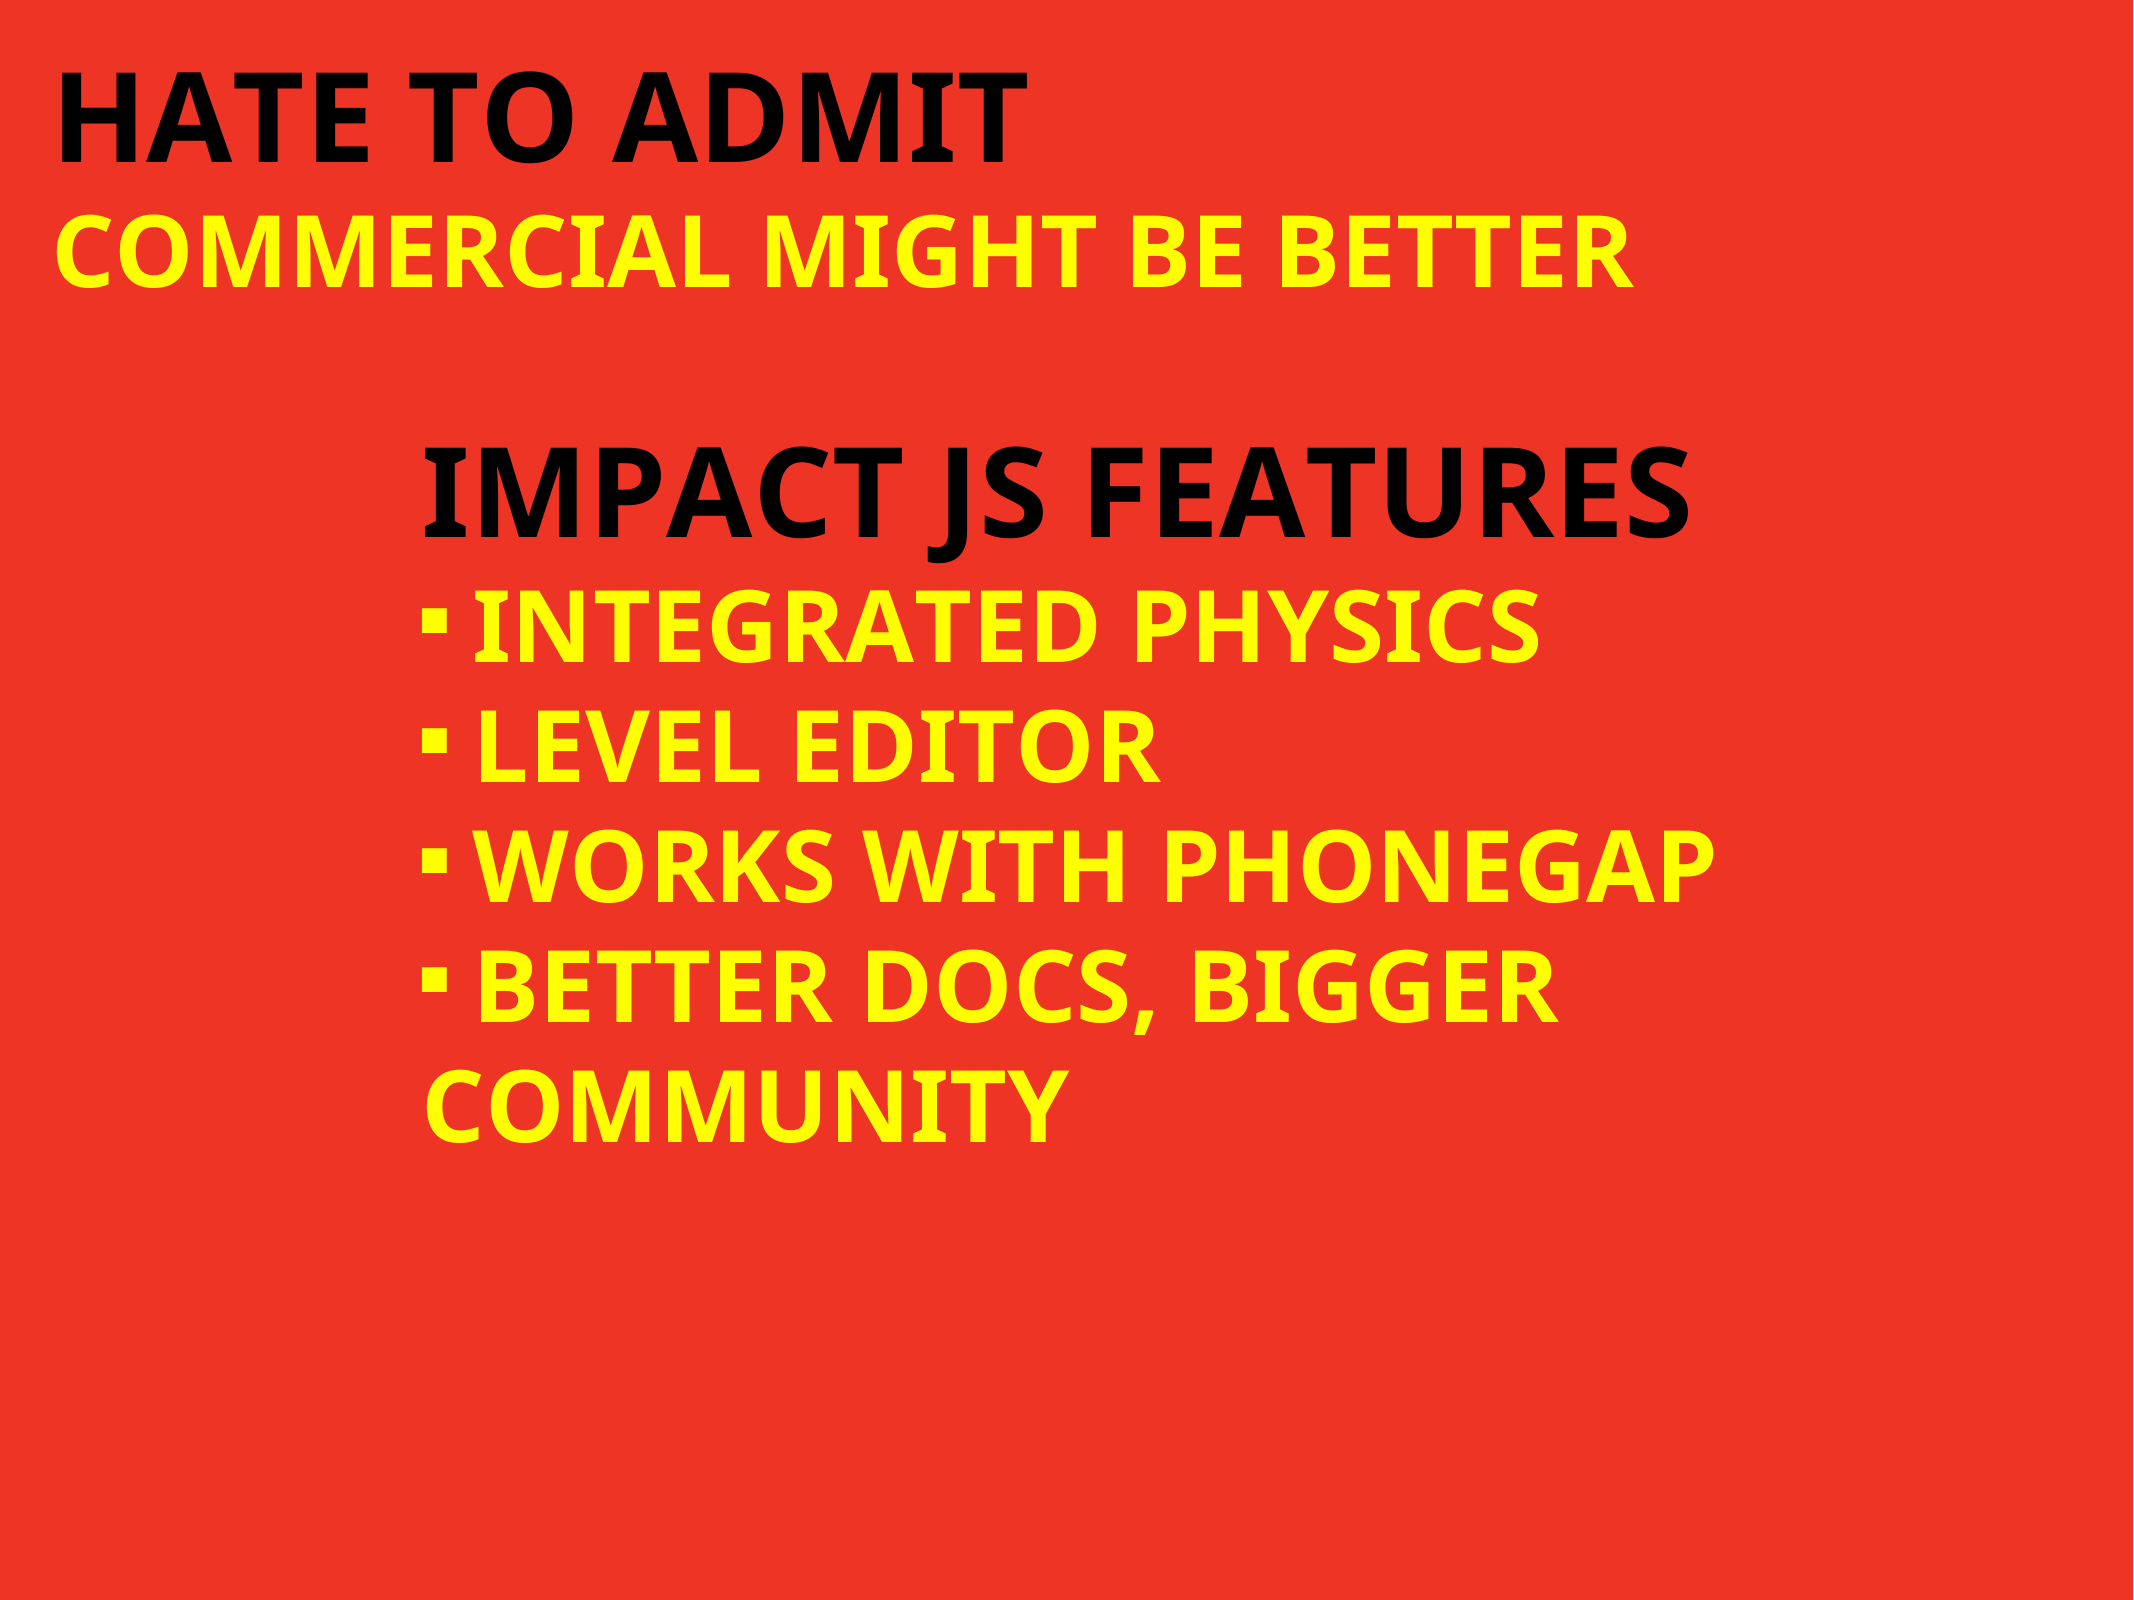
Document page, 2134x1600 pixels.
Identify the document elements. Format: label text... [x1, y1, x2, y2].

text_box HATE TO ADMIT COMMERCIAL MIGHT BE BETTER [41, 37, 1951, 483]
text_box IMPACT JS FEATURES INTEGRATED PHYSICS LEVEL EDITOR WORKS WITH PHONEGAP BETTER DOCS, BIGGER COMMUNITY [412, 412, 2100, 1163]
